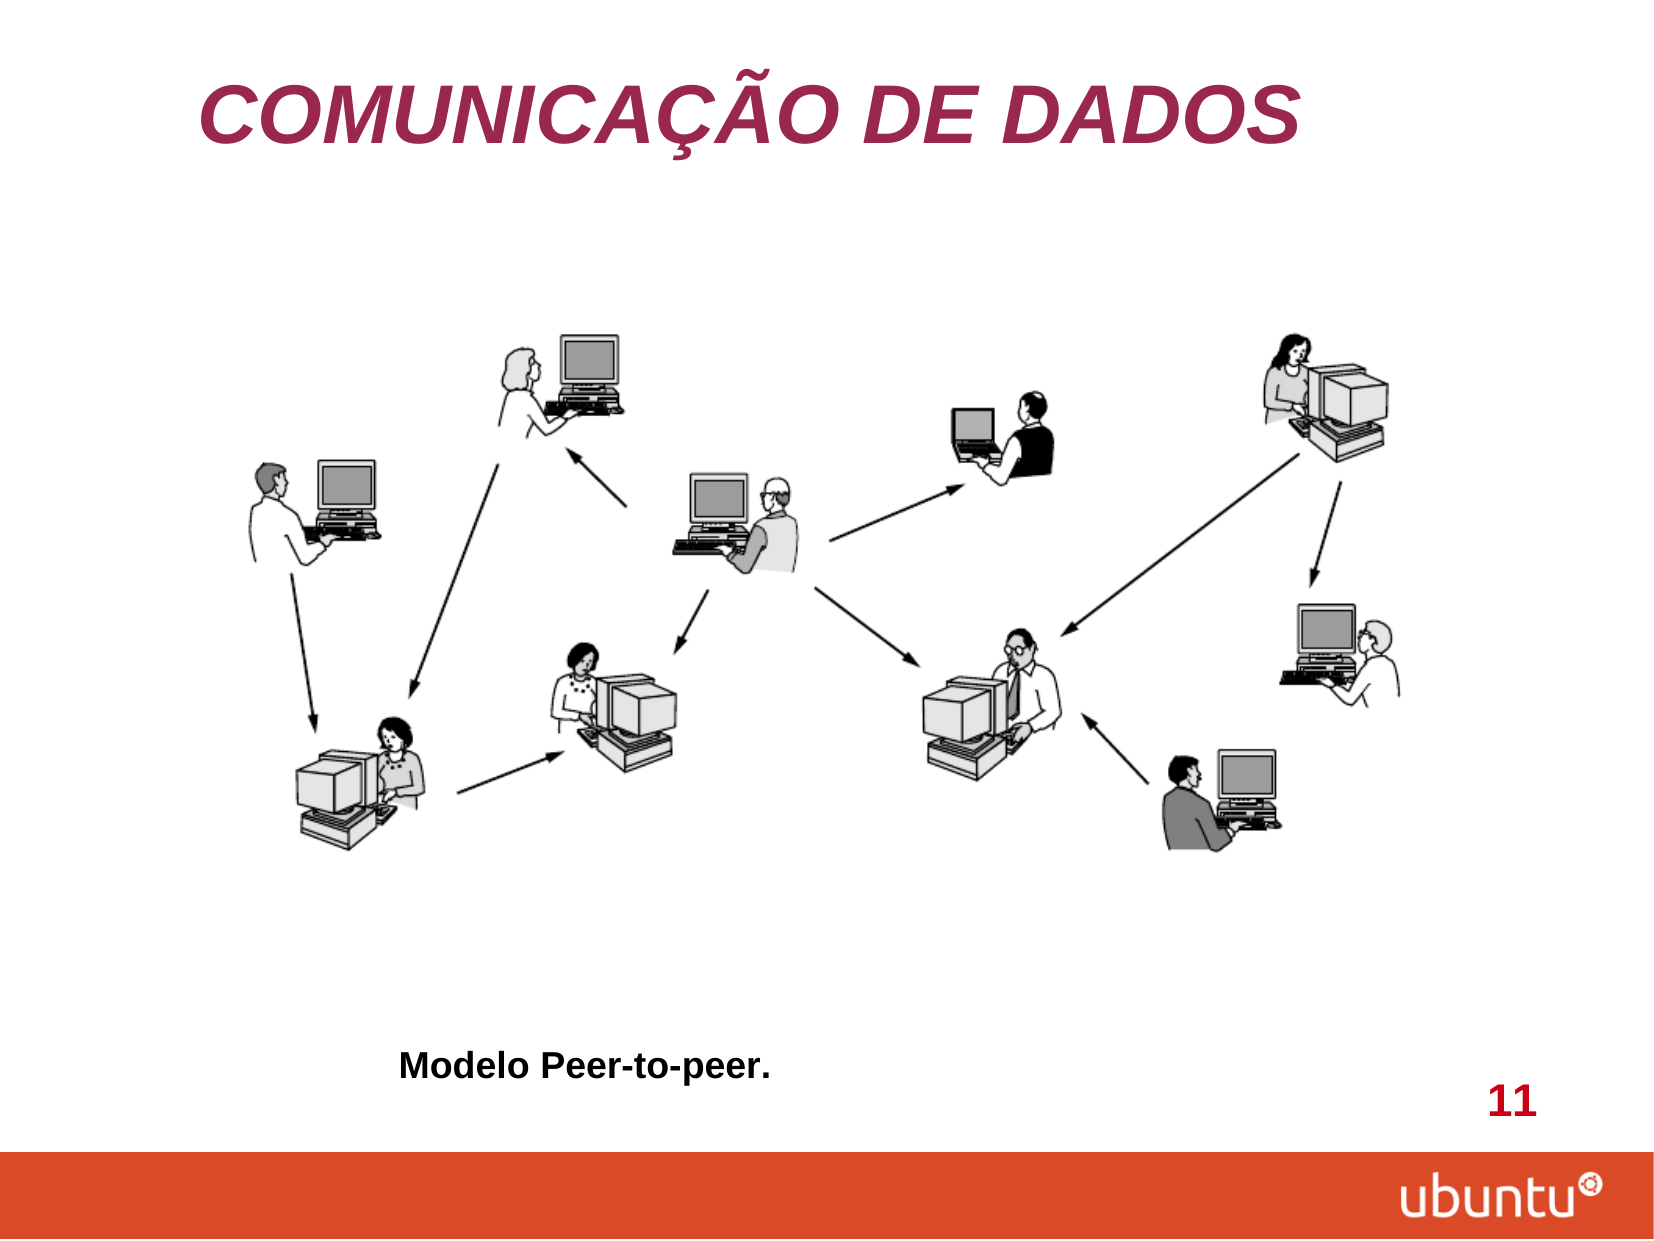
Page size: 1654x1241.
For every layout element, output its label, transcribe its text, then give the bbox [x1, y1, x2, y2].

title COMUNICAÇÃO DE DADOS [5, 7, 1495, 200]
text_box Modelo Peer-to-peer. [383, 1033, 1300, 1094]
text_box <number> [1473, 1063, 1654, 1134]
picture [0, 1152, 1654, 1239]
picture [241, 319, 1422, 884]
